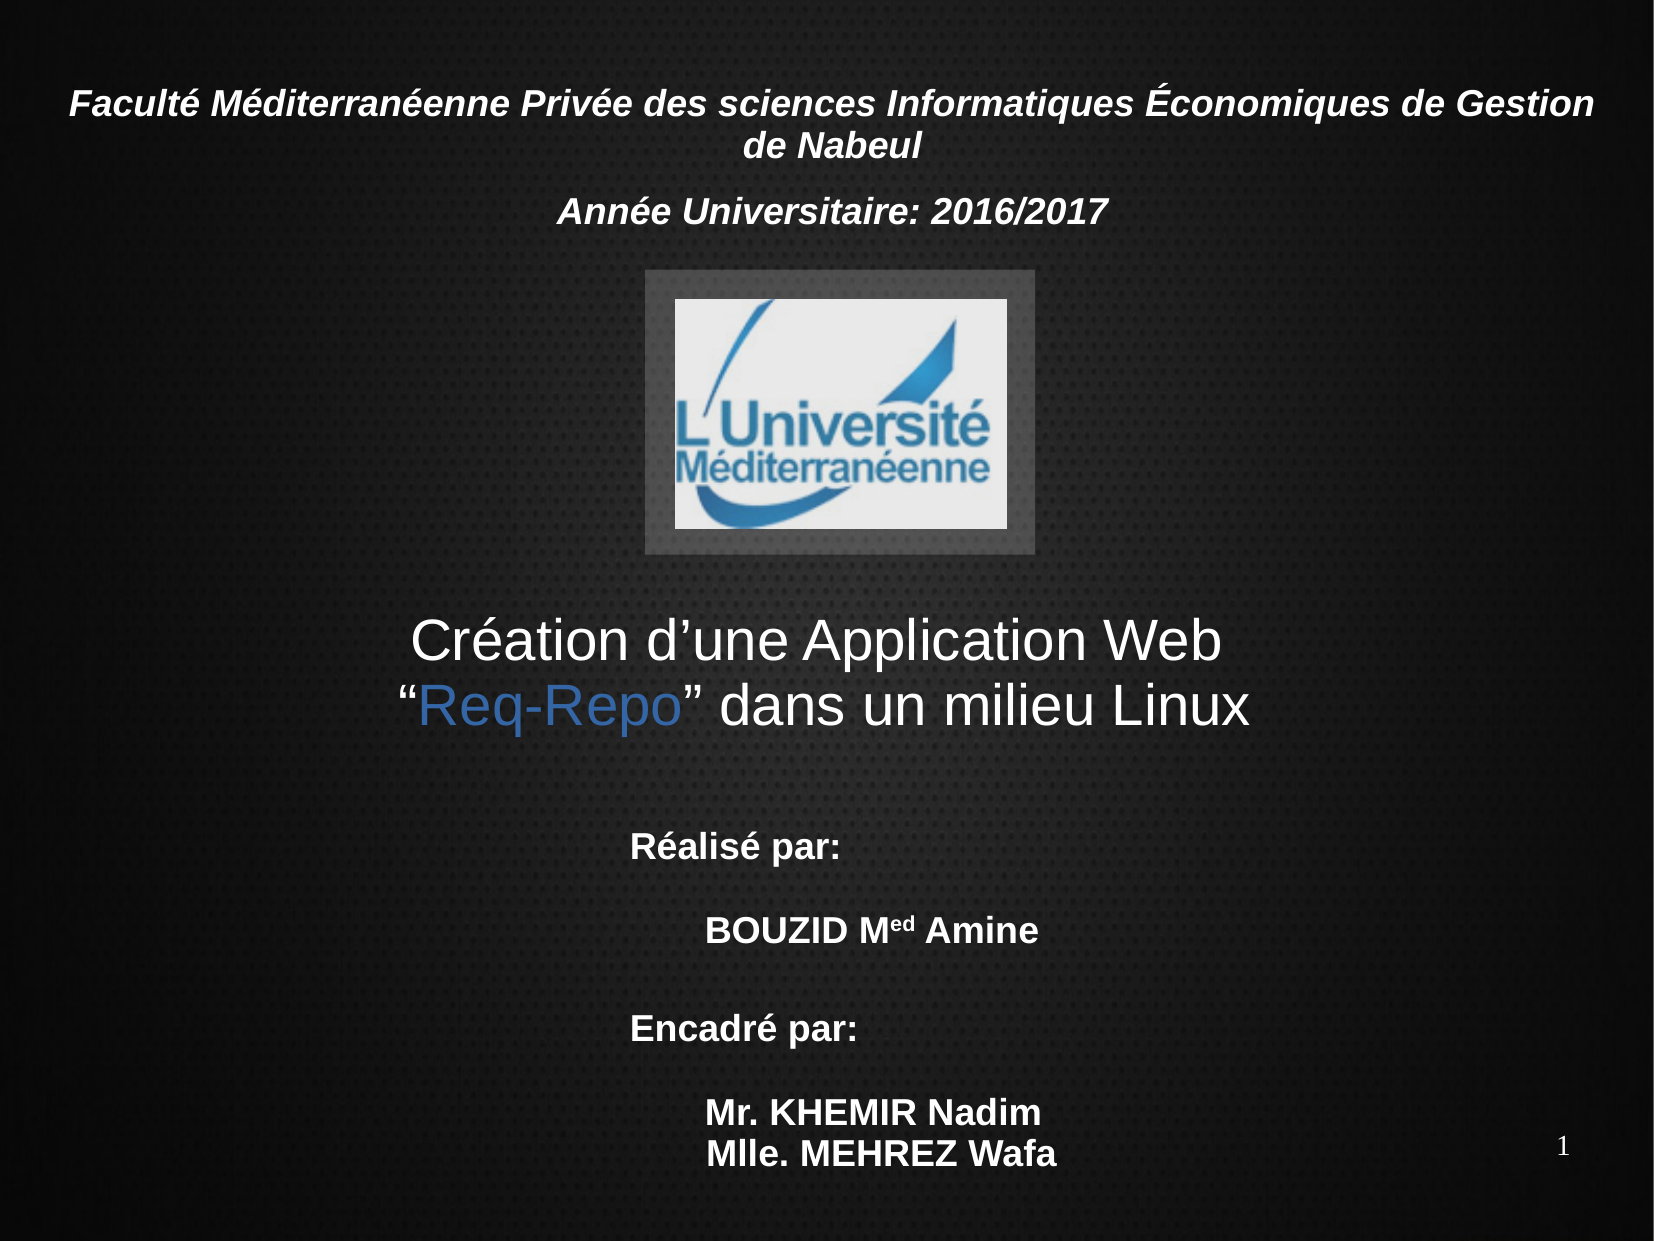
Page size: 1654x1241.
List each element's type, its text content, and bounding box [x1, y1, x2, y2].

picture [0, 0, 1654, 1241]
text_box Année Universitaire: 2016/2017 [405, 183, 1261, 241]
text_box Faculté Méditerranéenne Privée des sciences Informatiques Économiques de Gestion de Nabeul [30, 75, 1636, 174]
text_box [645, 269, 1036, 555]
text_box Réalisé par: BOUZID Med Amine [615, 818, 1081, 999]
title Création d’une Application Web “Req-Repo” dans un milieu Linux [105, 608, 1546, 744]
text_box Encadré par: Mr. KHEMIR Nadim Mlle. MEHREZ Wafa [615, 999, 1127, 1226]
